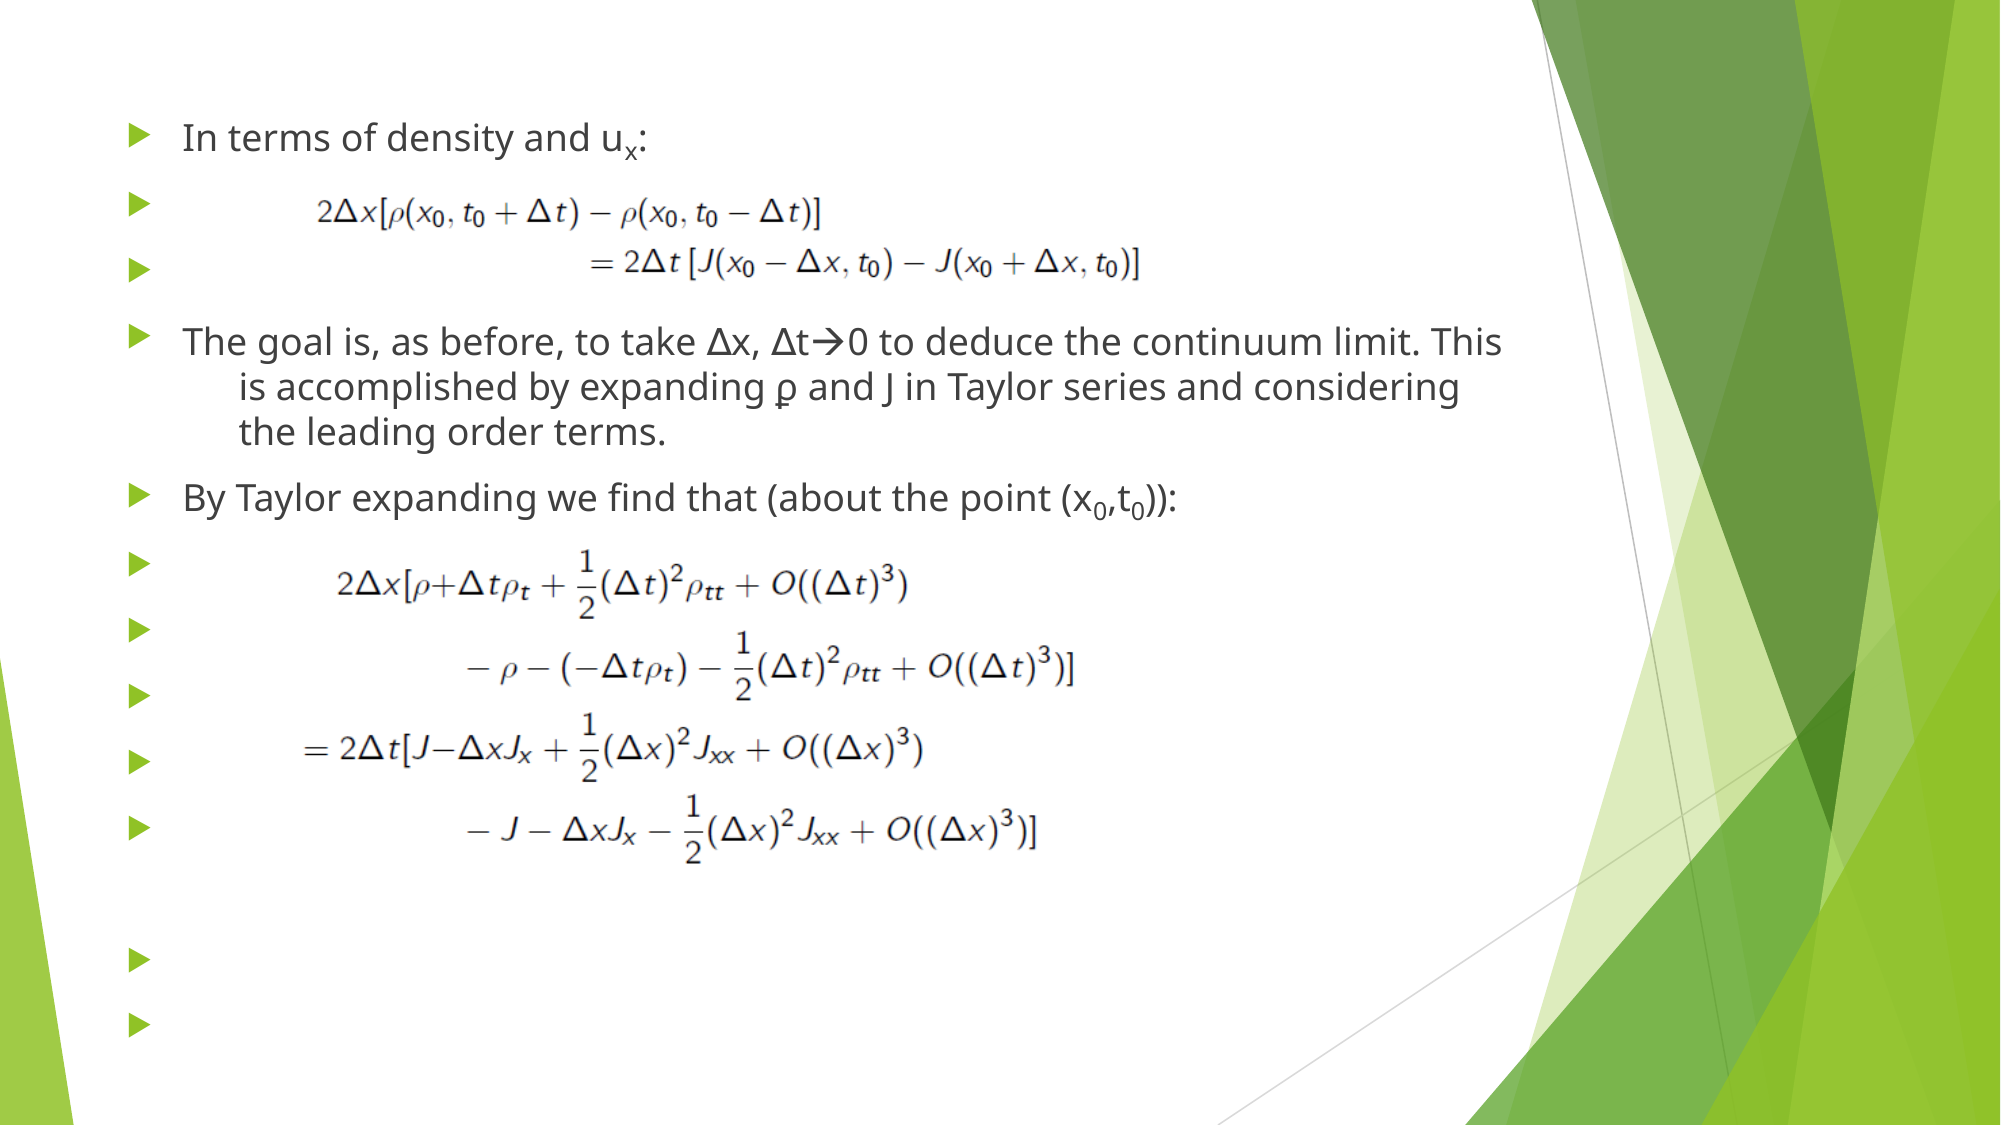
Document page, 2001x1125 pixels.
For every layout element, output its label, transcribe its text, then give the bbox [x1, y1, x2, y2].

picture [209, 548, 1119, 873]
picture [257, 172, 1168, 294]
list In terms of density and ux: The goal is, as before, to take ∆x, ∆t0 to deduce the continuum limit. This is accomplished by expanding ϼ and J in Taylor series and considering the leading order terms. By Taylor expanding we find that (about the point (x0,t0)): [111, 106, 1522, 992]
